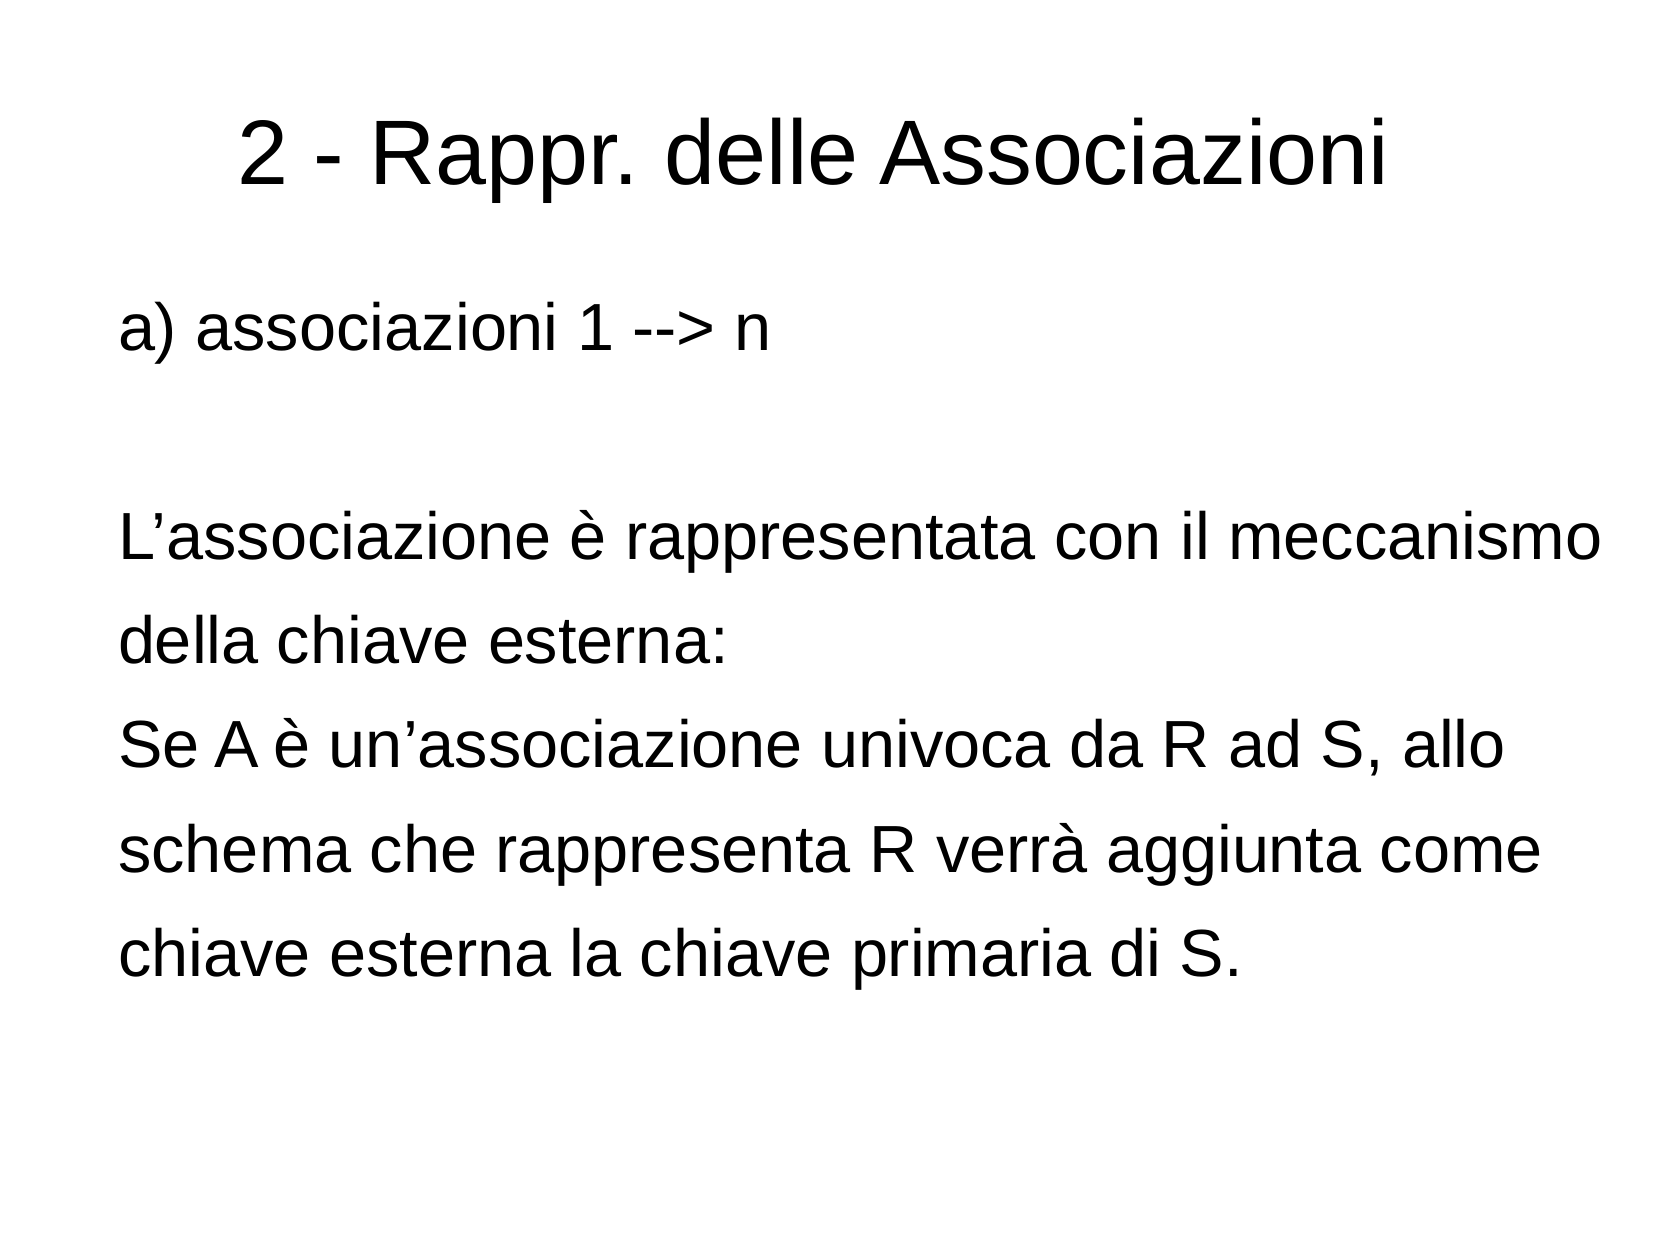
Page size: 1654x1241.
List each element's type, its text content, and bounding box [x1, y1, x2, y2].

title 2 - Rappr. delle Associazioni [82, 49, 1571, 257]
list a) associazioni 1 --> n L’associazione è rappresentata con il meccanismo della chiave esterna: Se A è un’associazione univoca da R ad S, allo schema che rappresenta R verrà aggiunta come chiave esterna la chiave primaria di S. [47, 290, 1619, 1010]
